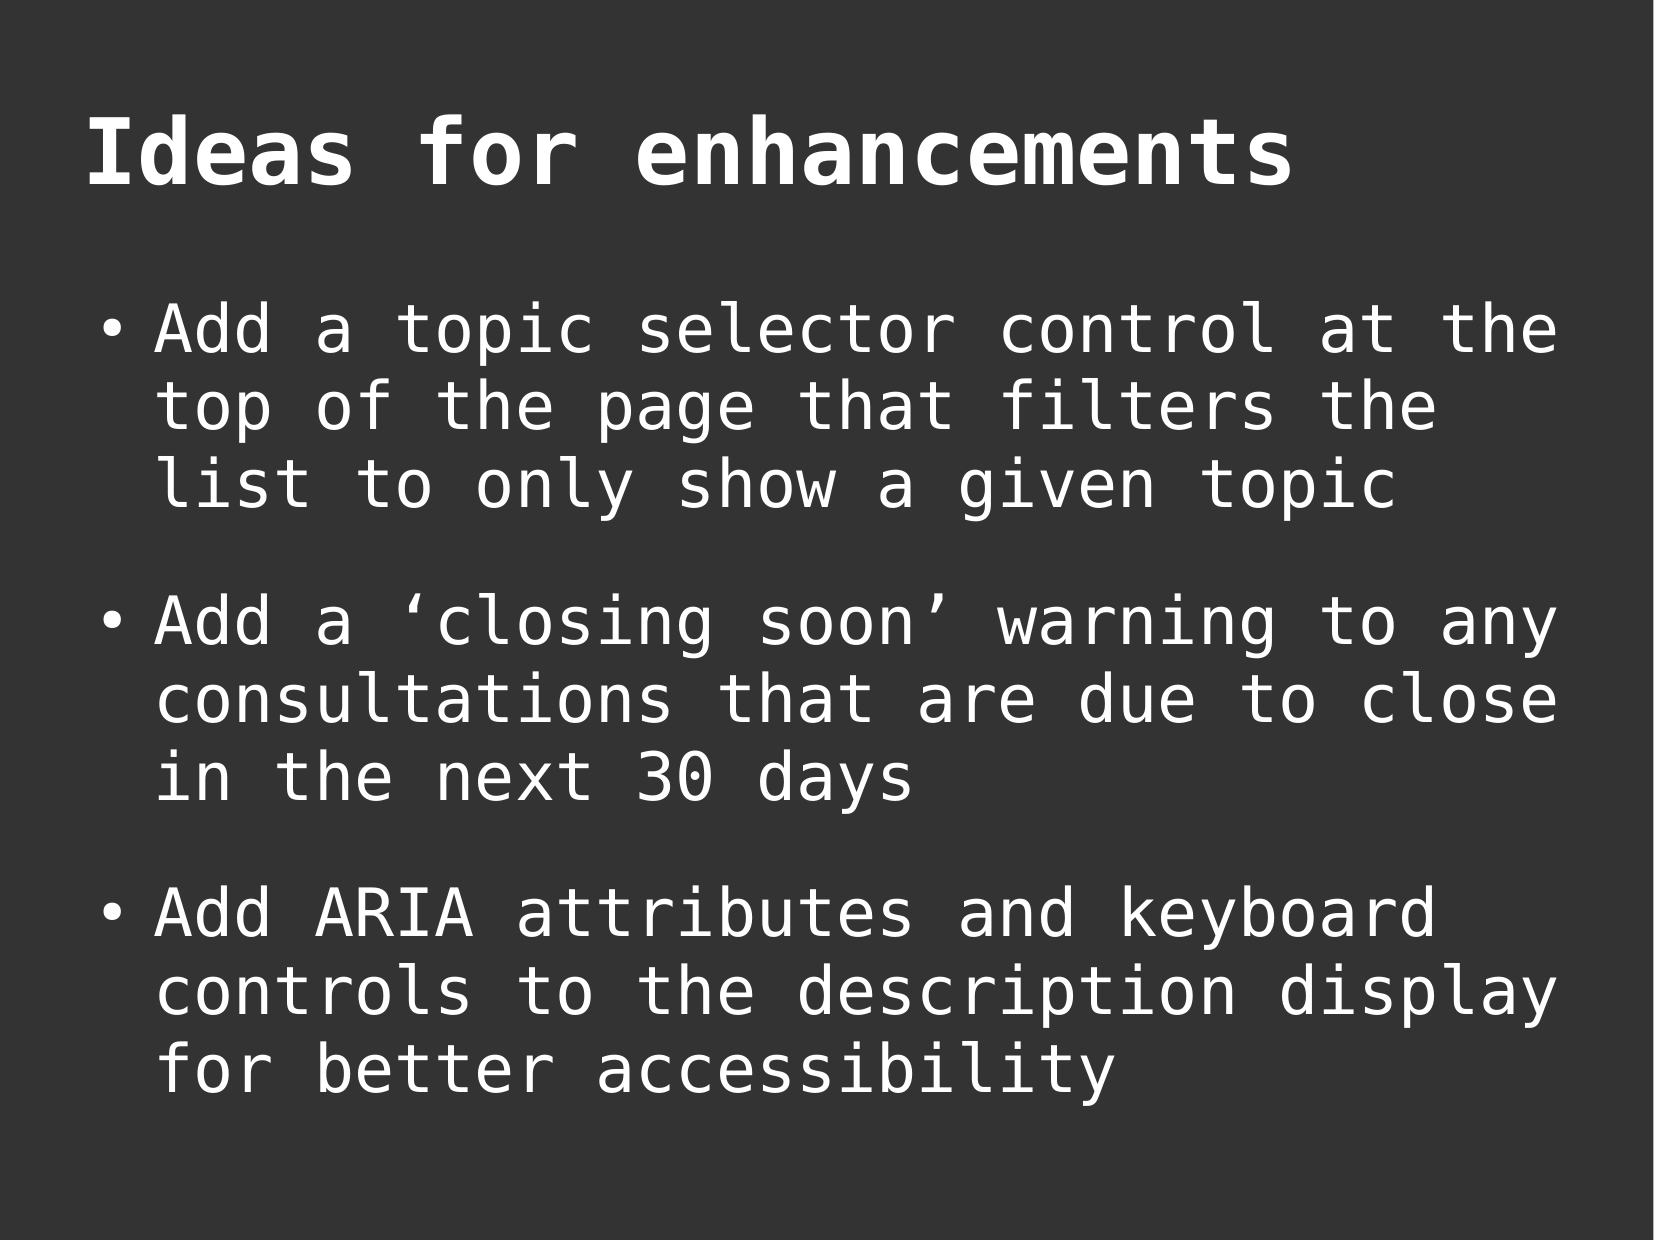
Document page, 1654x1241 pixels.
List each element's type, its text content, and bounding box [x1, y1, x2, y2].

title Ideas for enhancements [82, 49, 1571, 257]
list Add a topic selector control at the top of the page that filters the list to only show a given topic Add a ‘closing soon’ warning to any consultations that are due to close in the next 30 days Add ARIA attributes and keyboard controls to the description display for better accessibility [82, 290, 1571, 1182]
